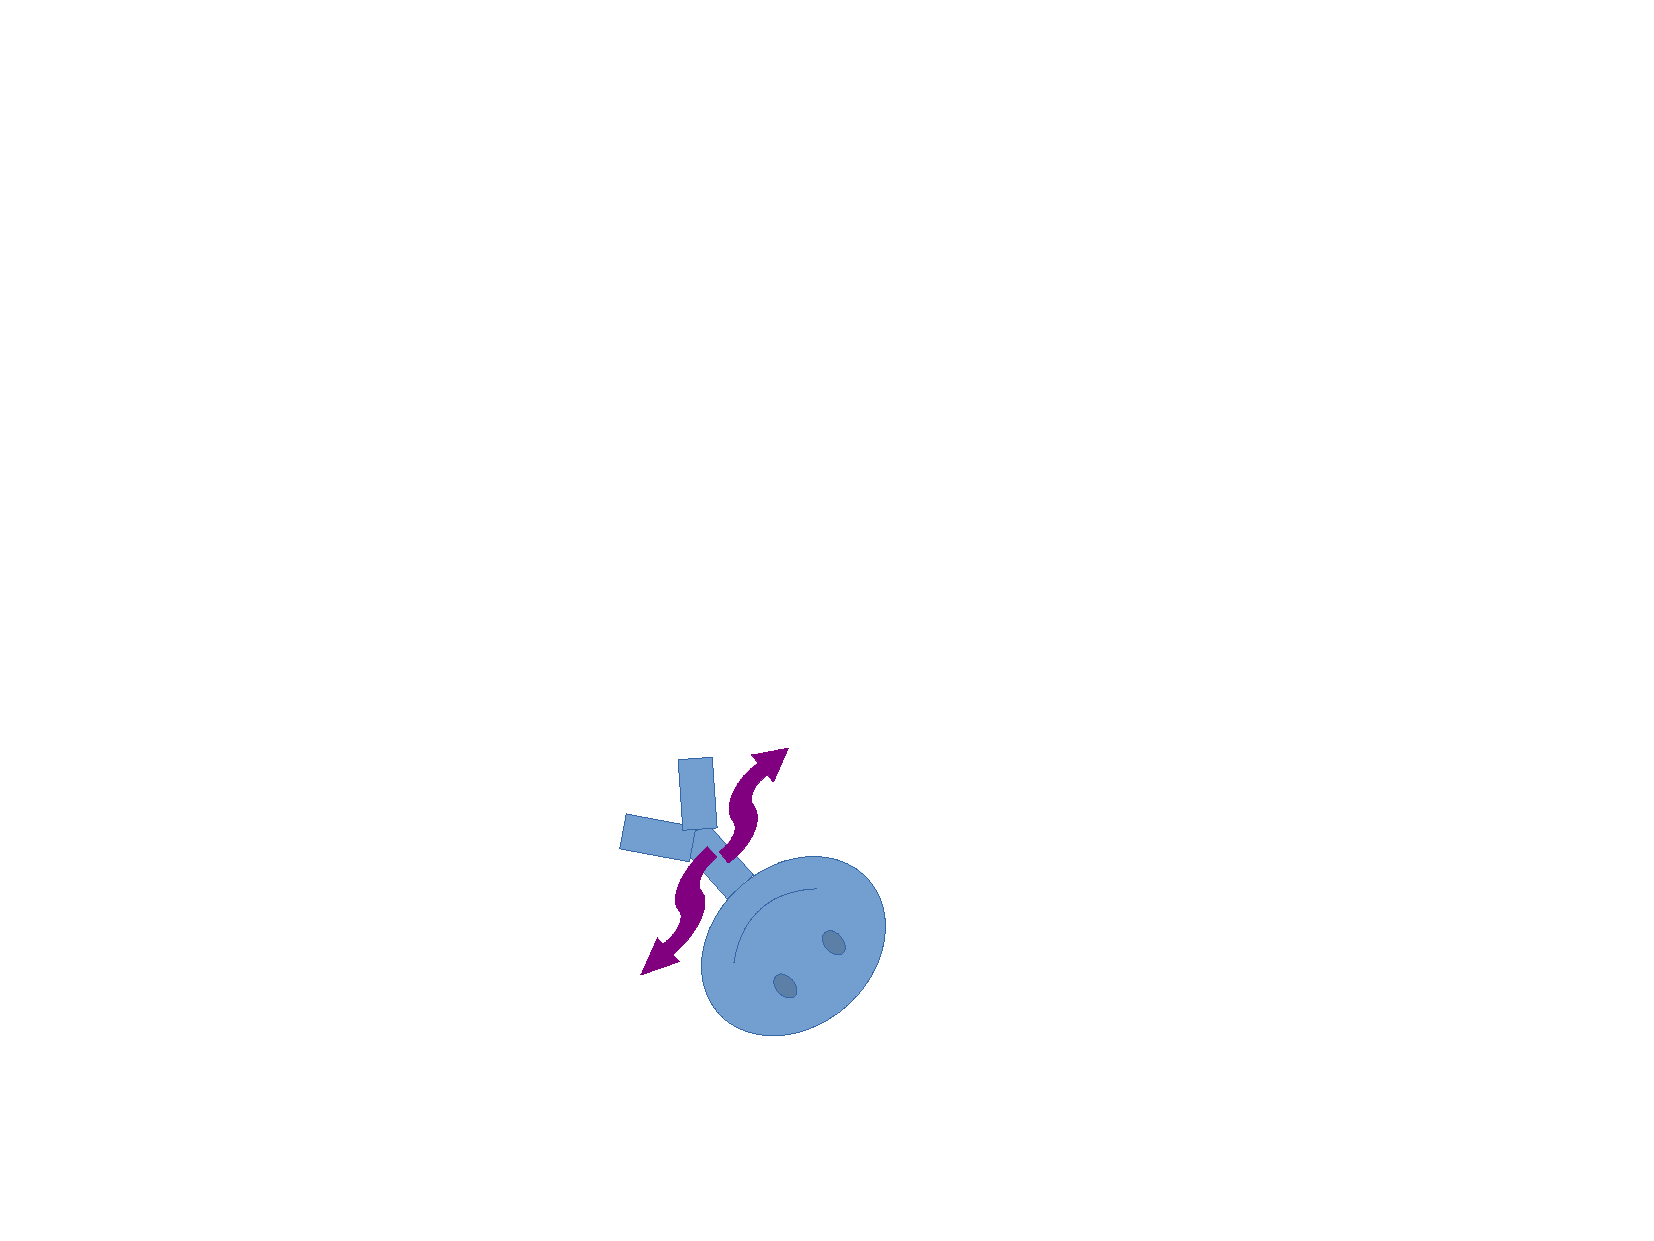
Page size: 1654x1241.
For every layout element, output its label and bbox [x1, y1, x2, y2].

text_box [619, 748, 886, 1036]
